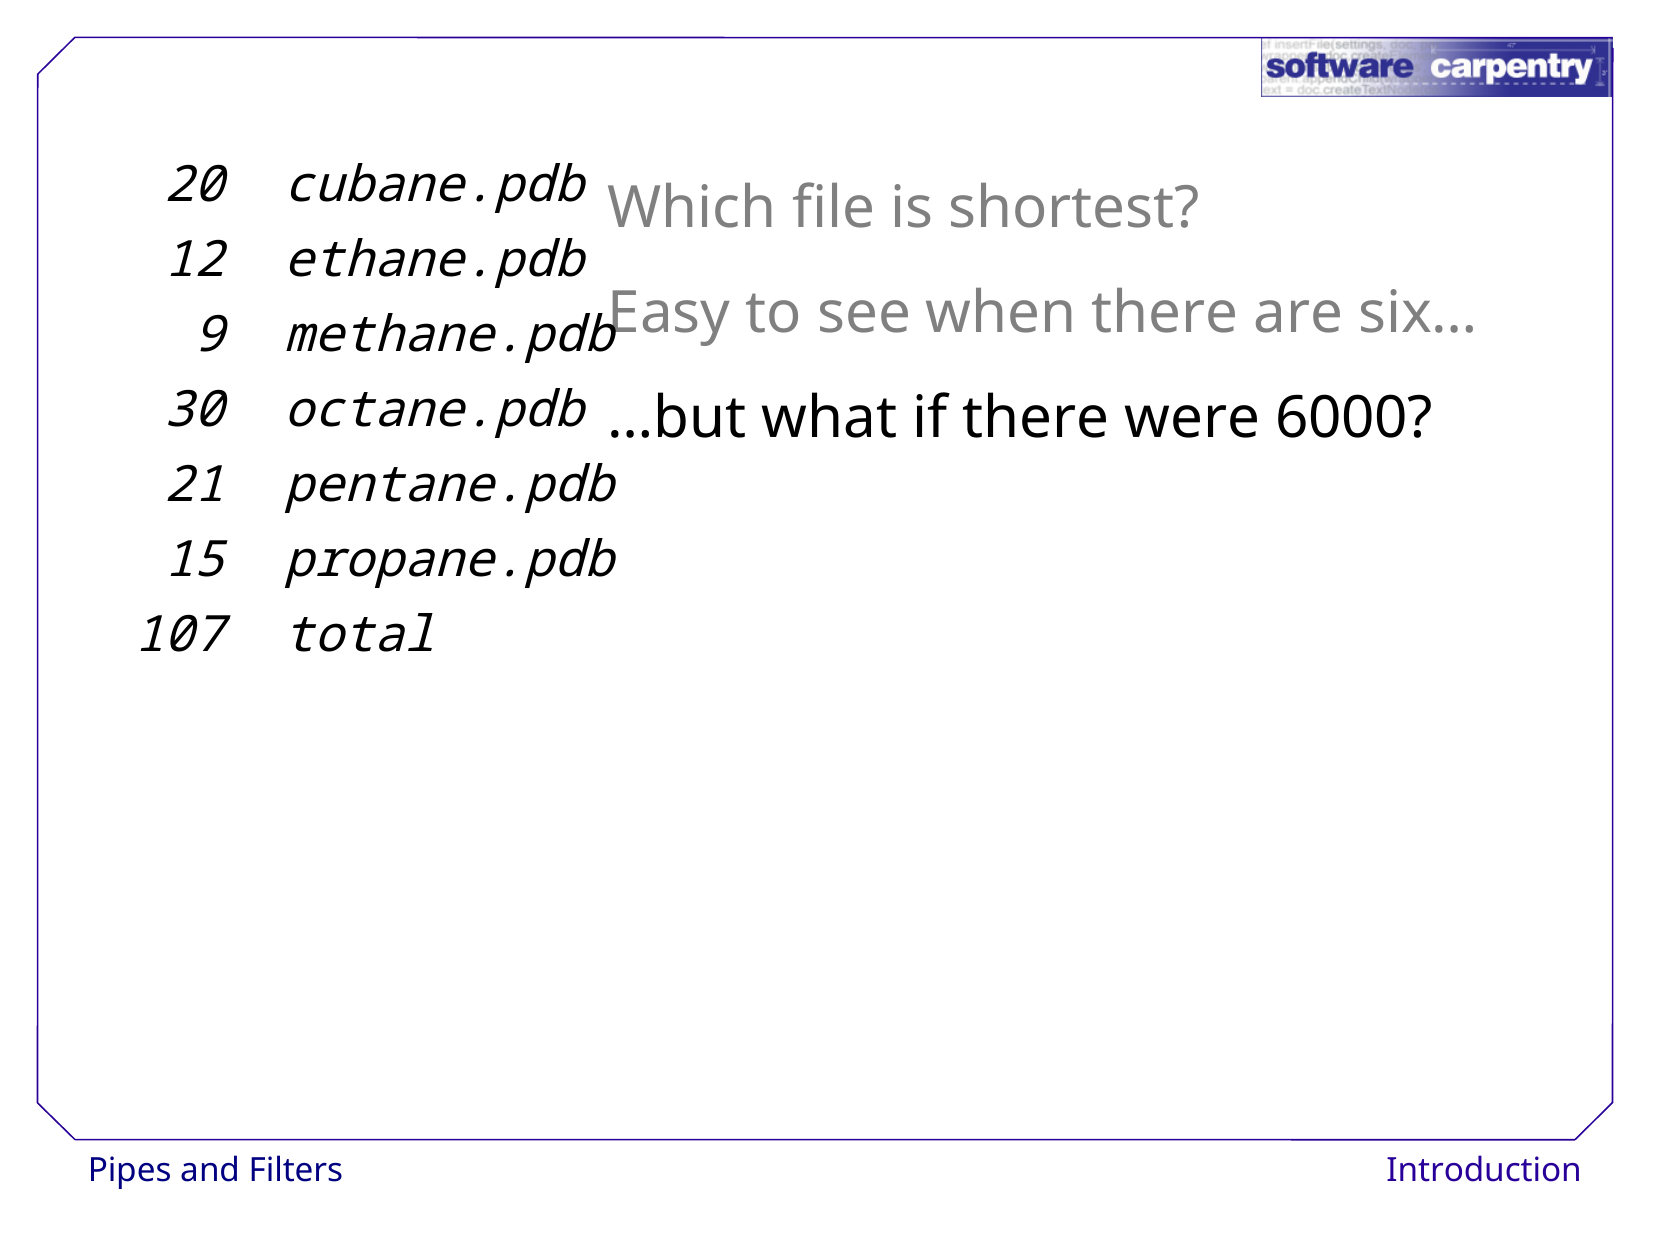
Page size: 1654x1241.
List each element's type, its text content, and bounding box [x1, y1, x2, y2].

picture [1261, 39, 1613, 97]
text_box 20 cubane.pdb 12 ethane.pdb 9 methane.pdb 30 octane.pdb 21 pentane.pdb 15 propane.pdb 107 total [89, 128, 638, 1131]
text_box Which file is shortest? Easy to see when there are six… …but what if there were 6000? [592, 126, 1644, 458]
